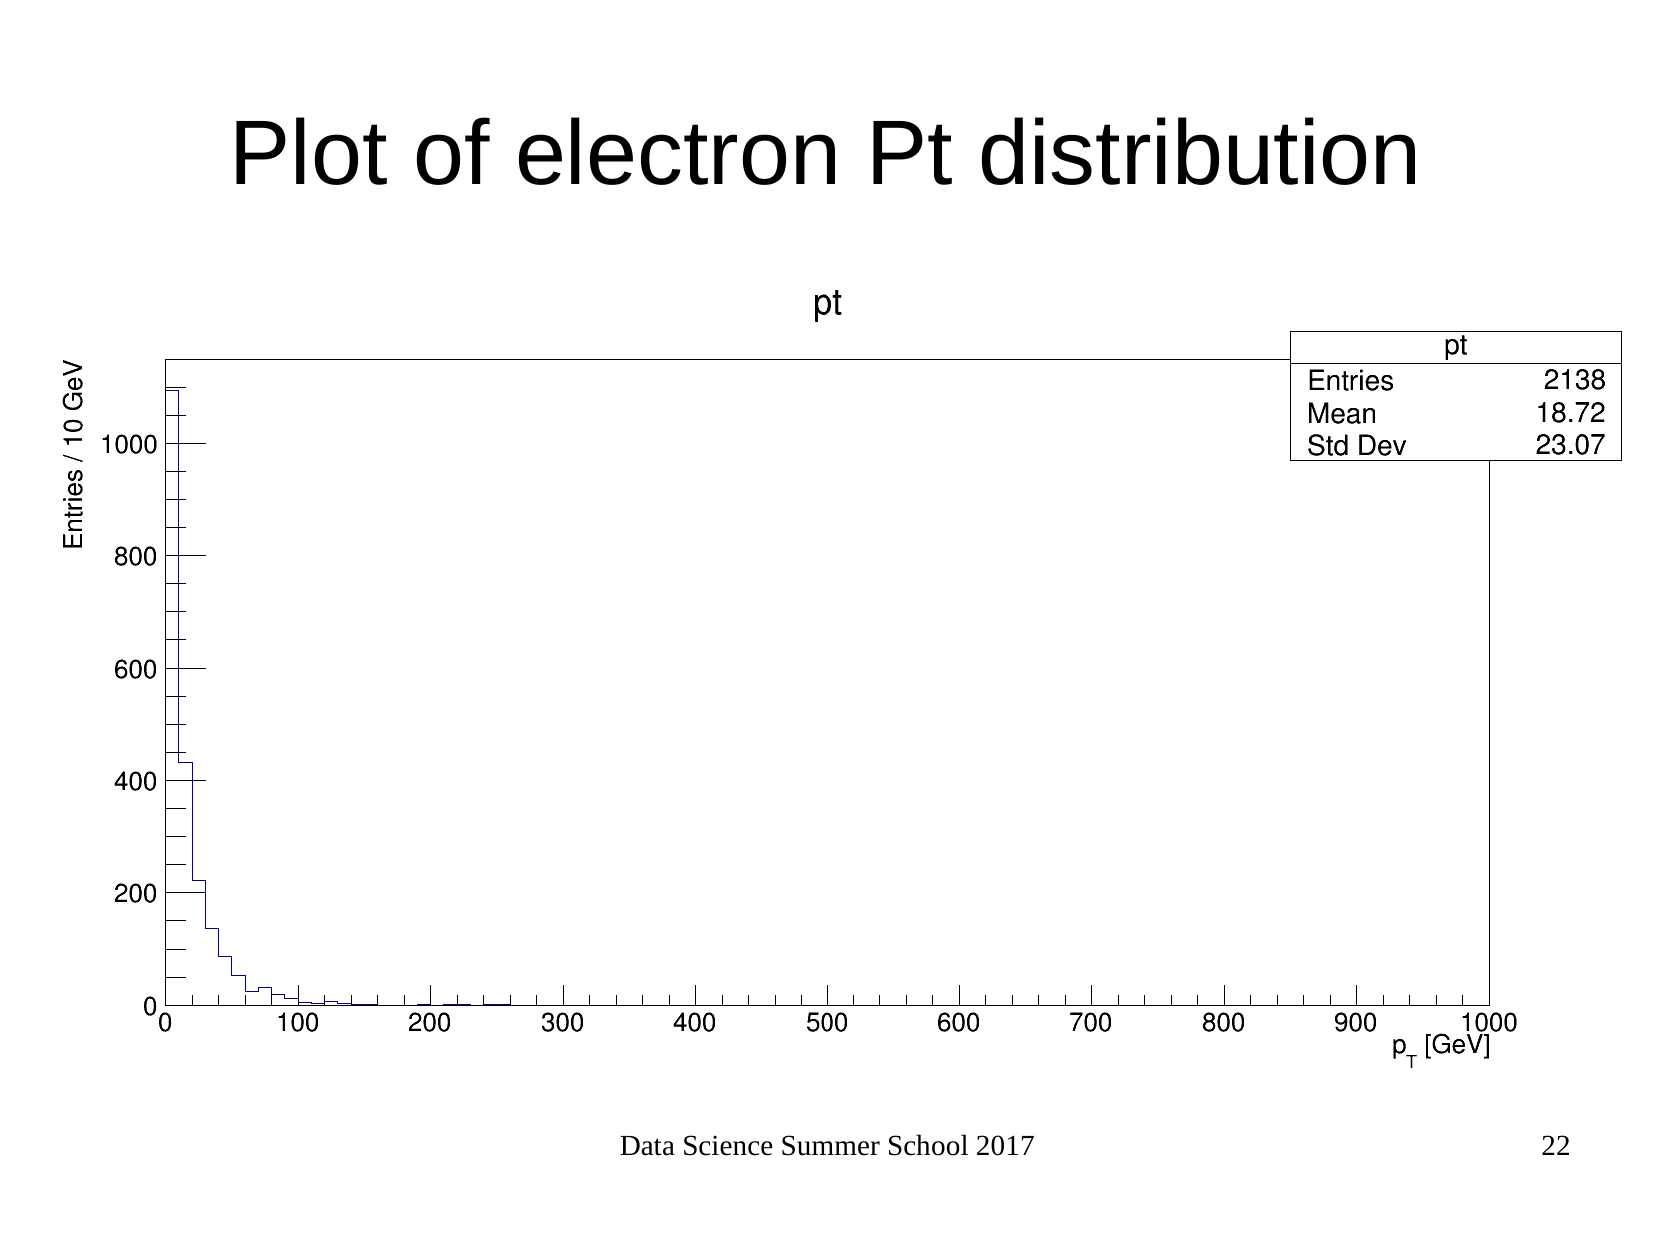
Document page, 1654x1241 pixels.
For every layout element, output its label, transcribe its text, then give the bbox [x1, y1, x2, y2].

title Plot of electron Pt distribution [82, 49, 1571, 257]
picture [0, 279, 1654, 1085]
